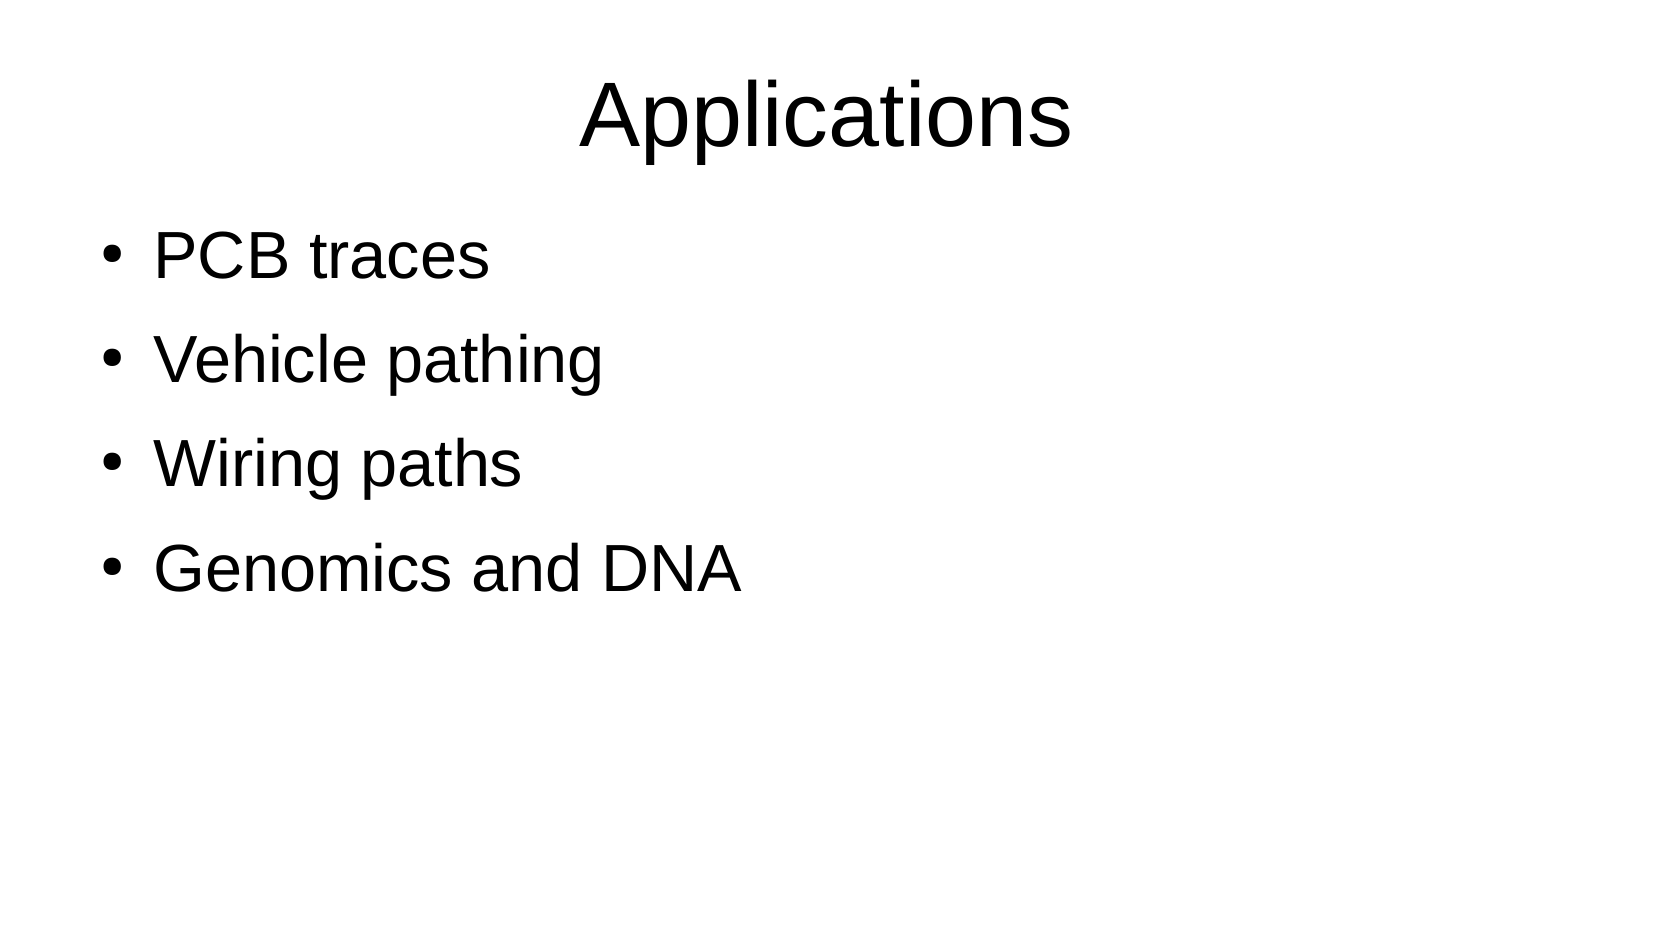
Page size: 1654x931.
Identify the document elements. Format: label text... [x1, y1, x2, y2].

title Applications [82, 37, 1571, 193]
list PCB traces Vehicle pathing Wiring paths Genomics and DNA [82, 217, 1571, 758]
